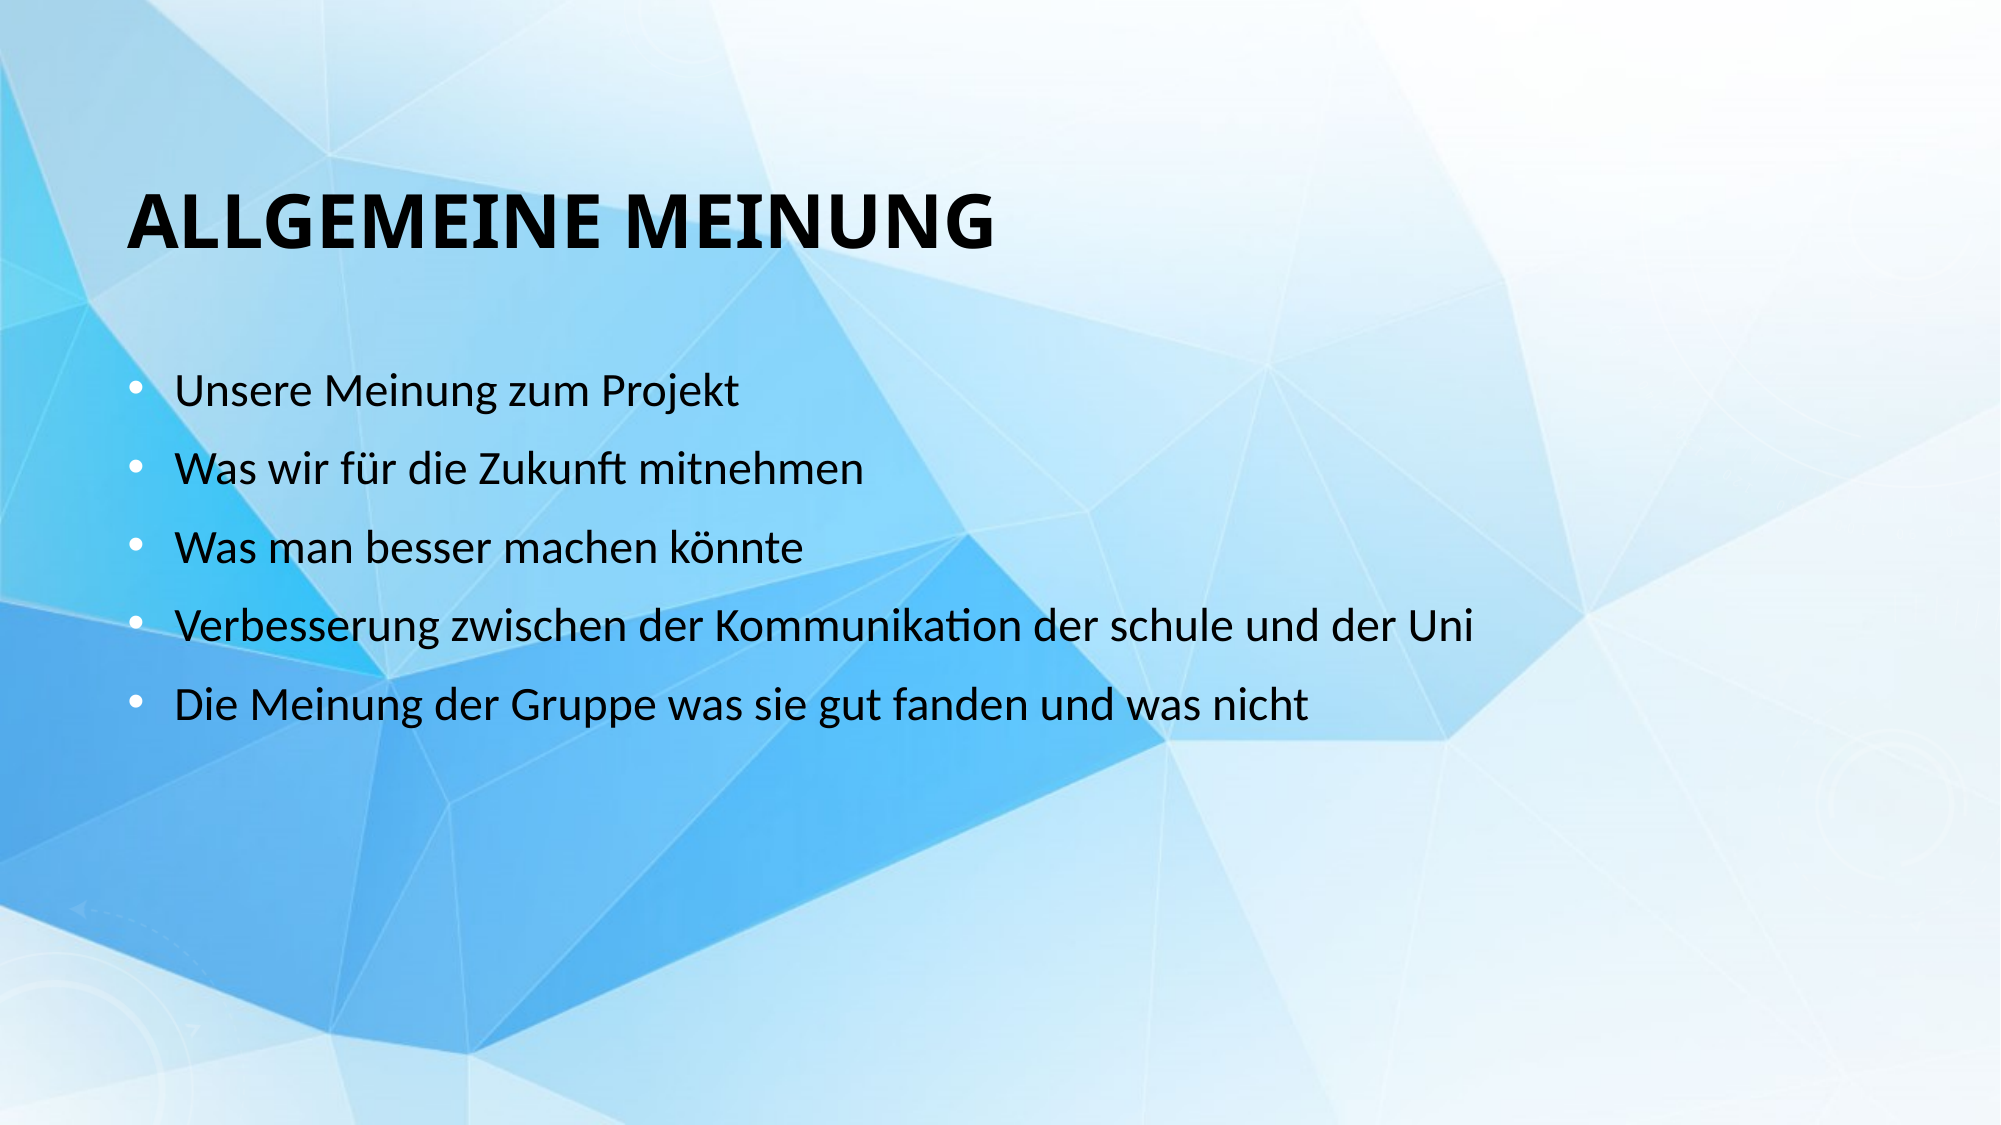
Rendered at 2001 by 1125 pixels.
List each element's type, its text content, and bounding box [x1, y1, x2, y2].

title Allgemeine Meinung [112, 99, 1775, 339]
list Unsere Meinung zum Projekt Was wir für die Zukunft mitnehmen Was man besser machen könnte Verbesserung zwischen der Kommunikation der schule und der Uni Die Meinung der Gruppe was sie gut fanden und was nicht [112, 350, 1775, 950]
picture [0, 0, 2001, 1125]
